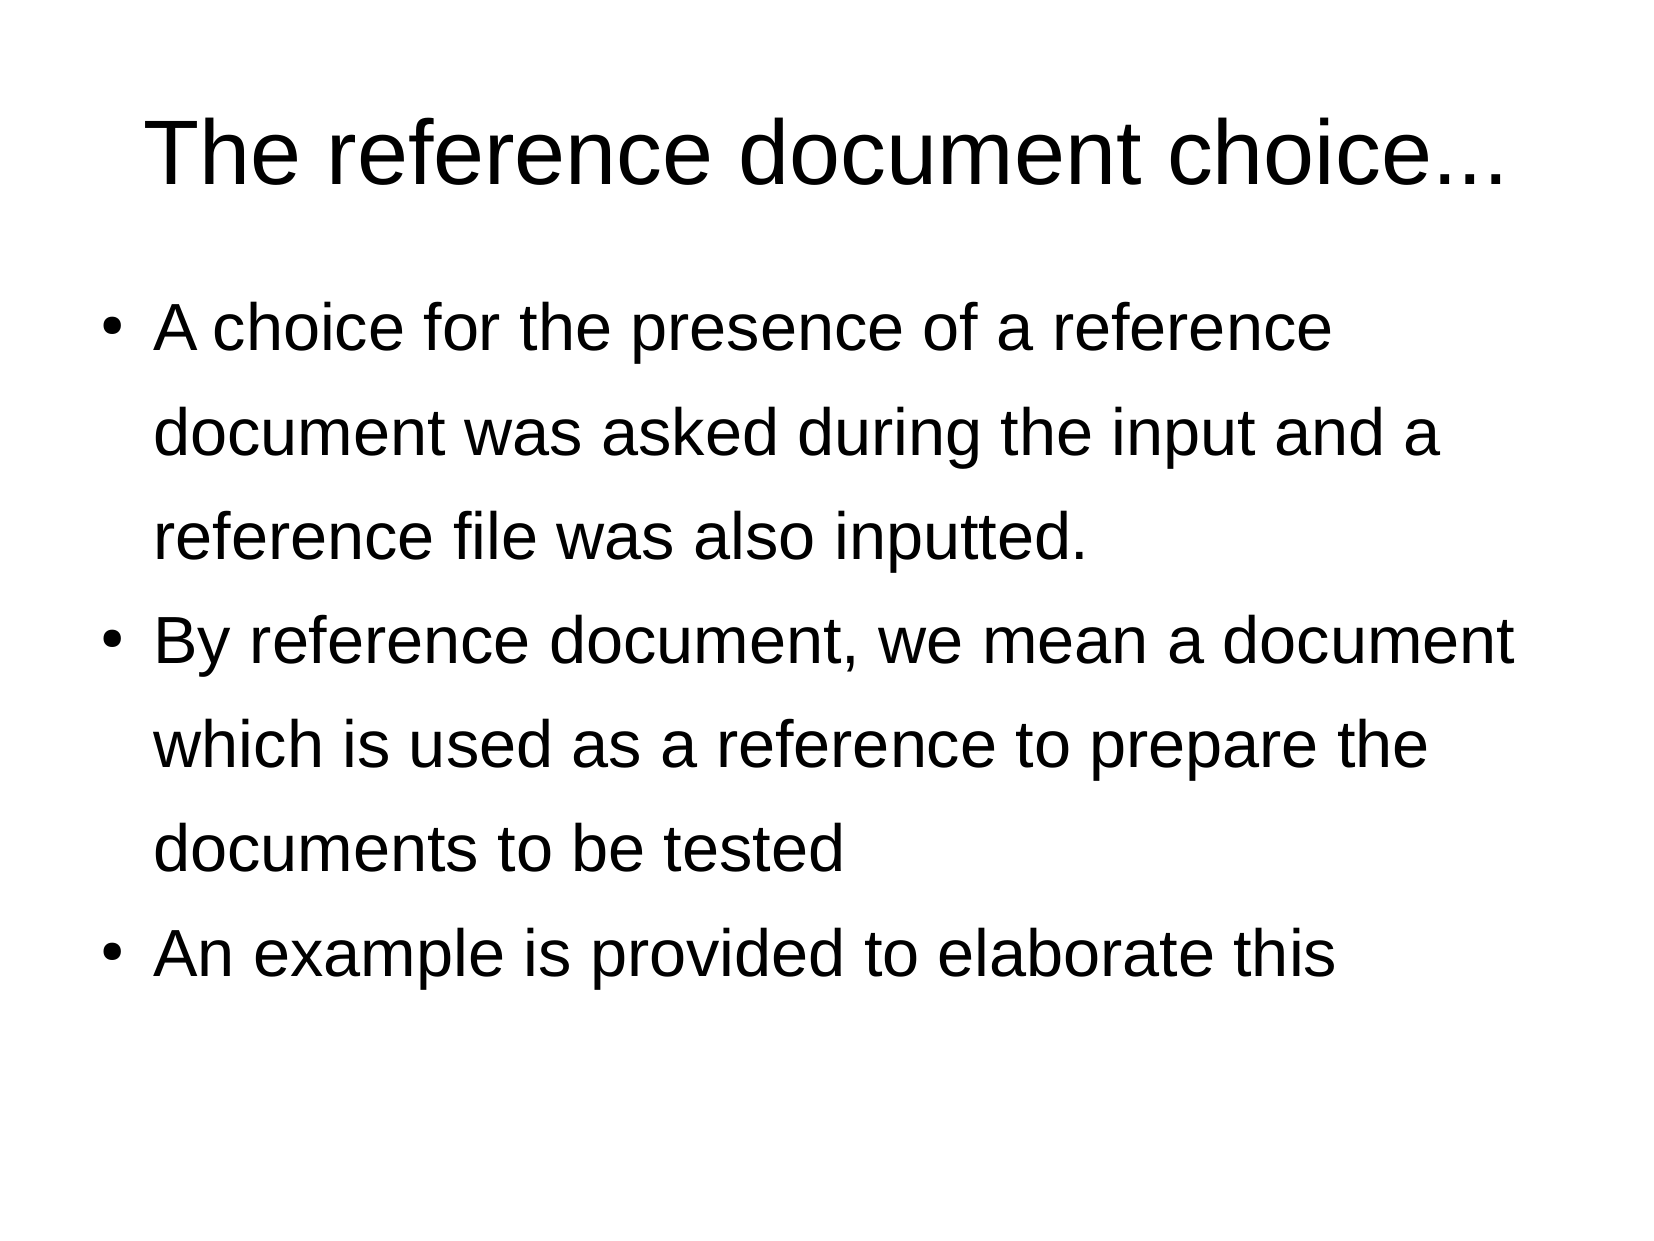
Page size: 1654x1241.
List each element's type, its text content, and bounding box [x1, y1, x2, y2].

list A choice for the presence of a reference document was asked during the input and a reference file was also inputted. By reference document, we mean a document which is used as a reference to prepare the documents to be tested An example is provided to elaborate this [82, 290, 1571, 1109]
title The reference document choice... [82, 49, 1571, 257]
